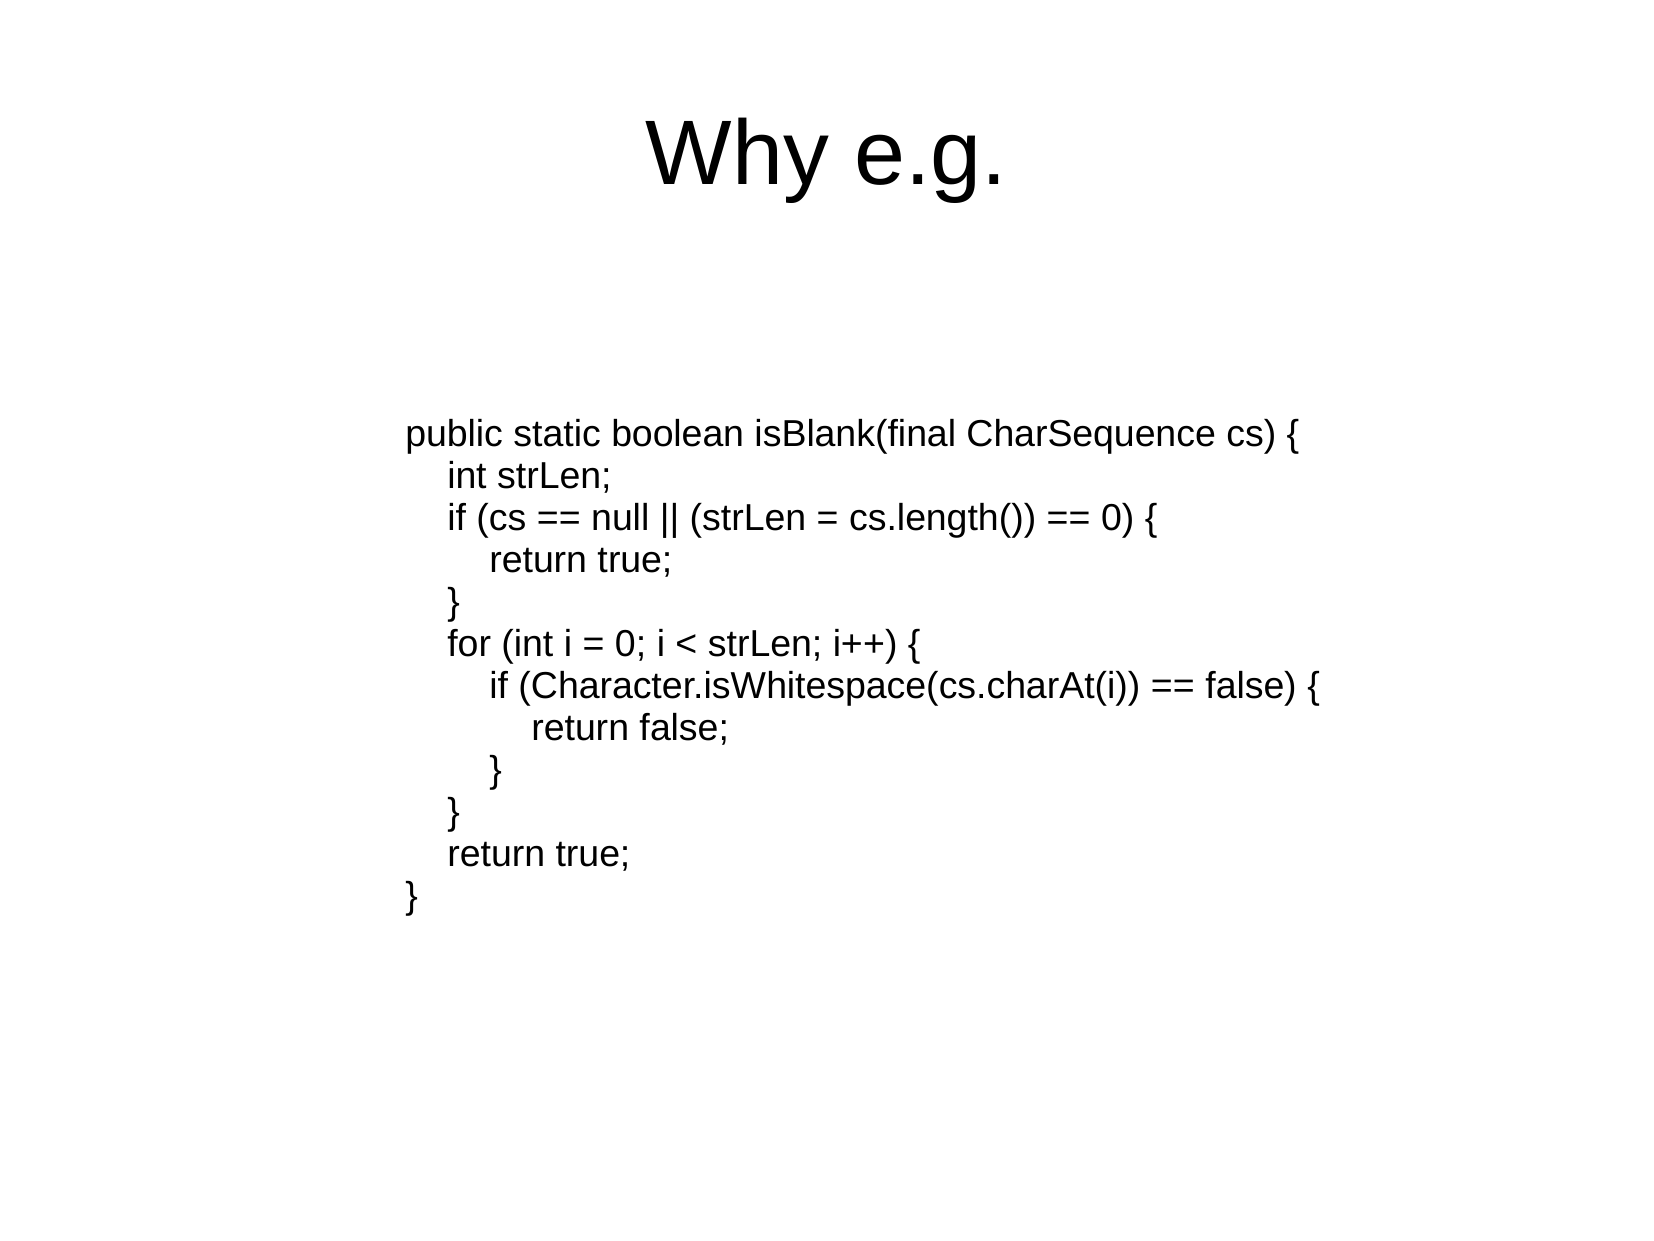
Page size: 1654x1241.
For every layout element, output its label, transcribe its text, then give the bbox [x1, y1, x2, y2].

text_box public static boolean isBlank(final CharSequence cs) { int strLen; if (cs == null || (strLen = cs.length()) == 0) { return true; } for (int i = 0; i < strLen; i++) { if (Character.isWhitespace(cs.charAt(i)) == false) { return false; } } return true; } [348, 405, 1336, 924]
title Why e.g. [82, 49, 1571, 257]
